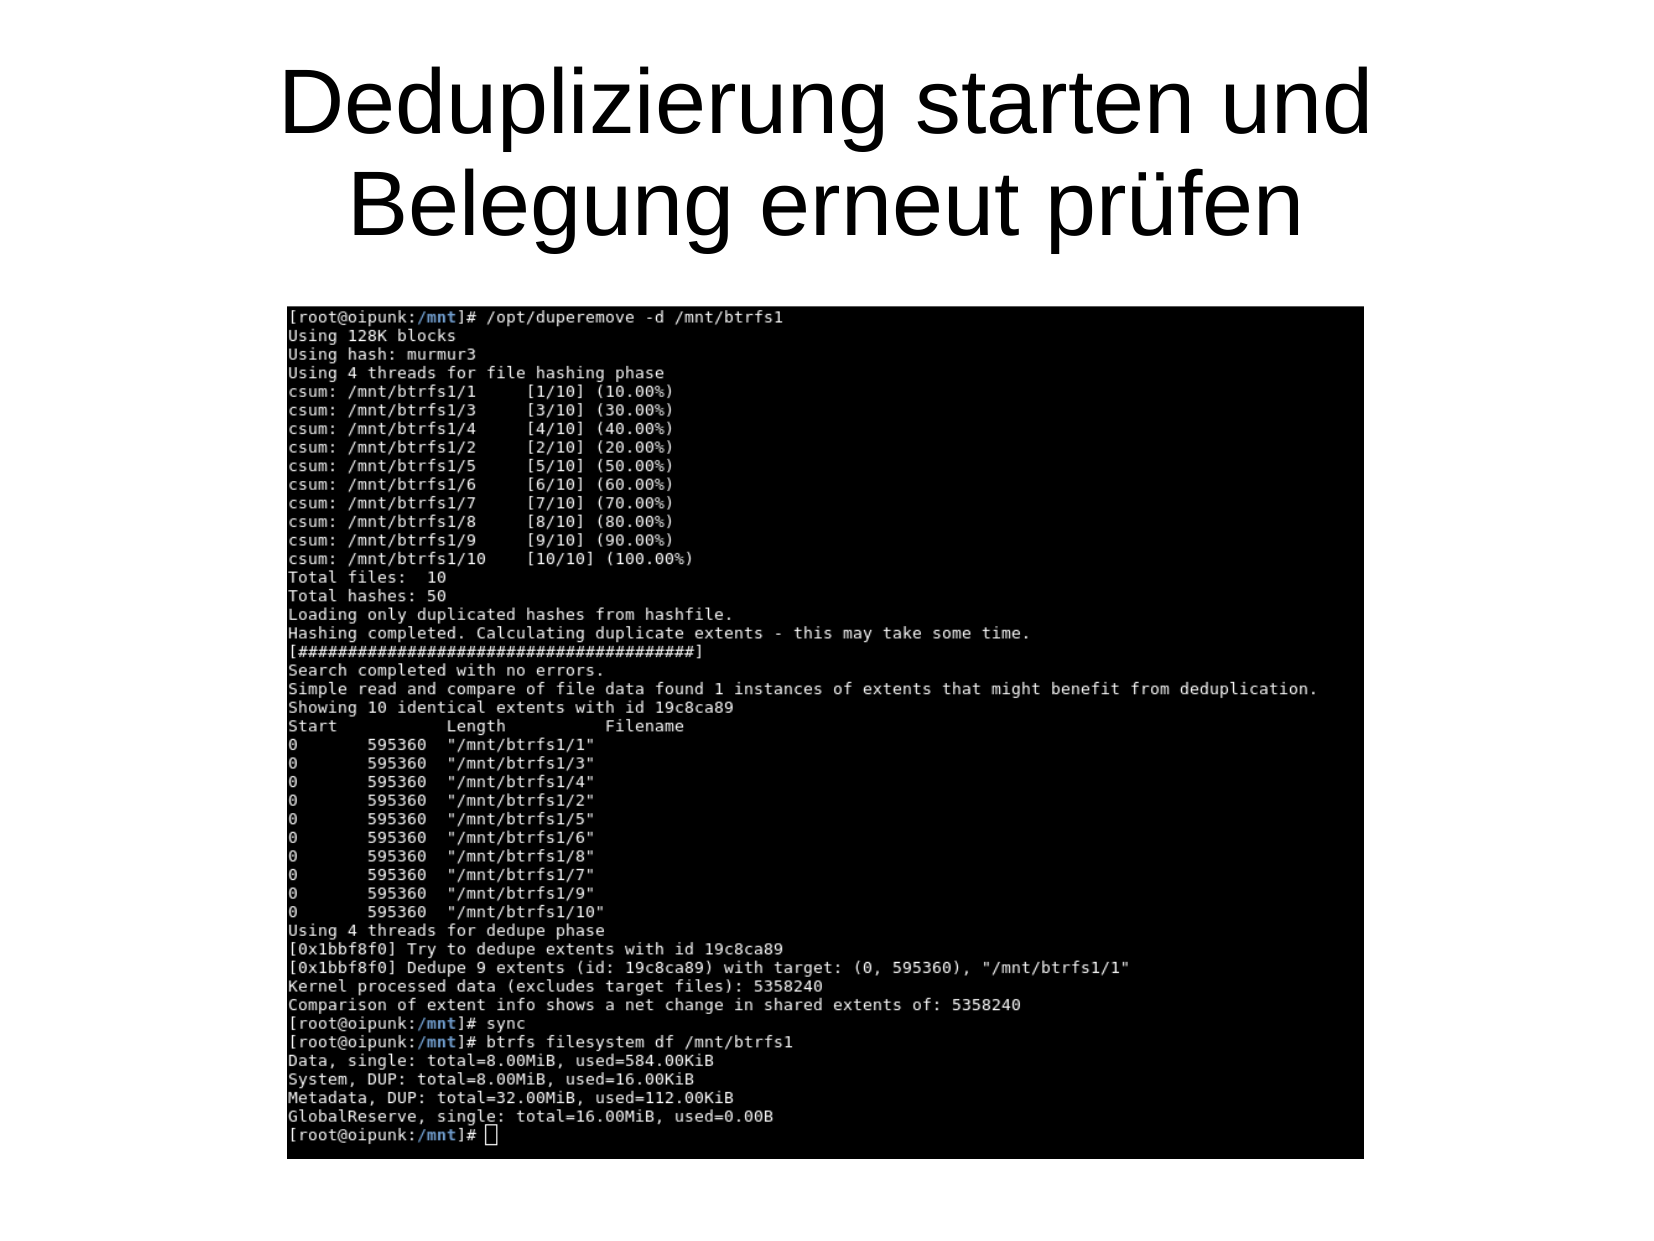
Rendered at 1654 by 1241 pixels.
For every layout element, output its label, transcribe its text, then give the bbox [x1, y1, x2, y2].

title Deduplizierung starten und Belegung erneut prüfen [82, 49, 1571, 257]
picture [287, 306, 1364, 1159]
